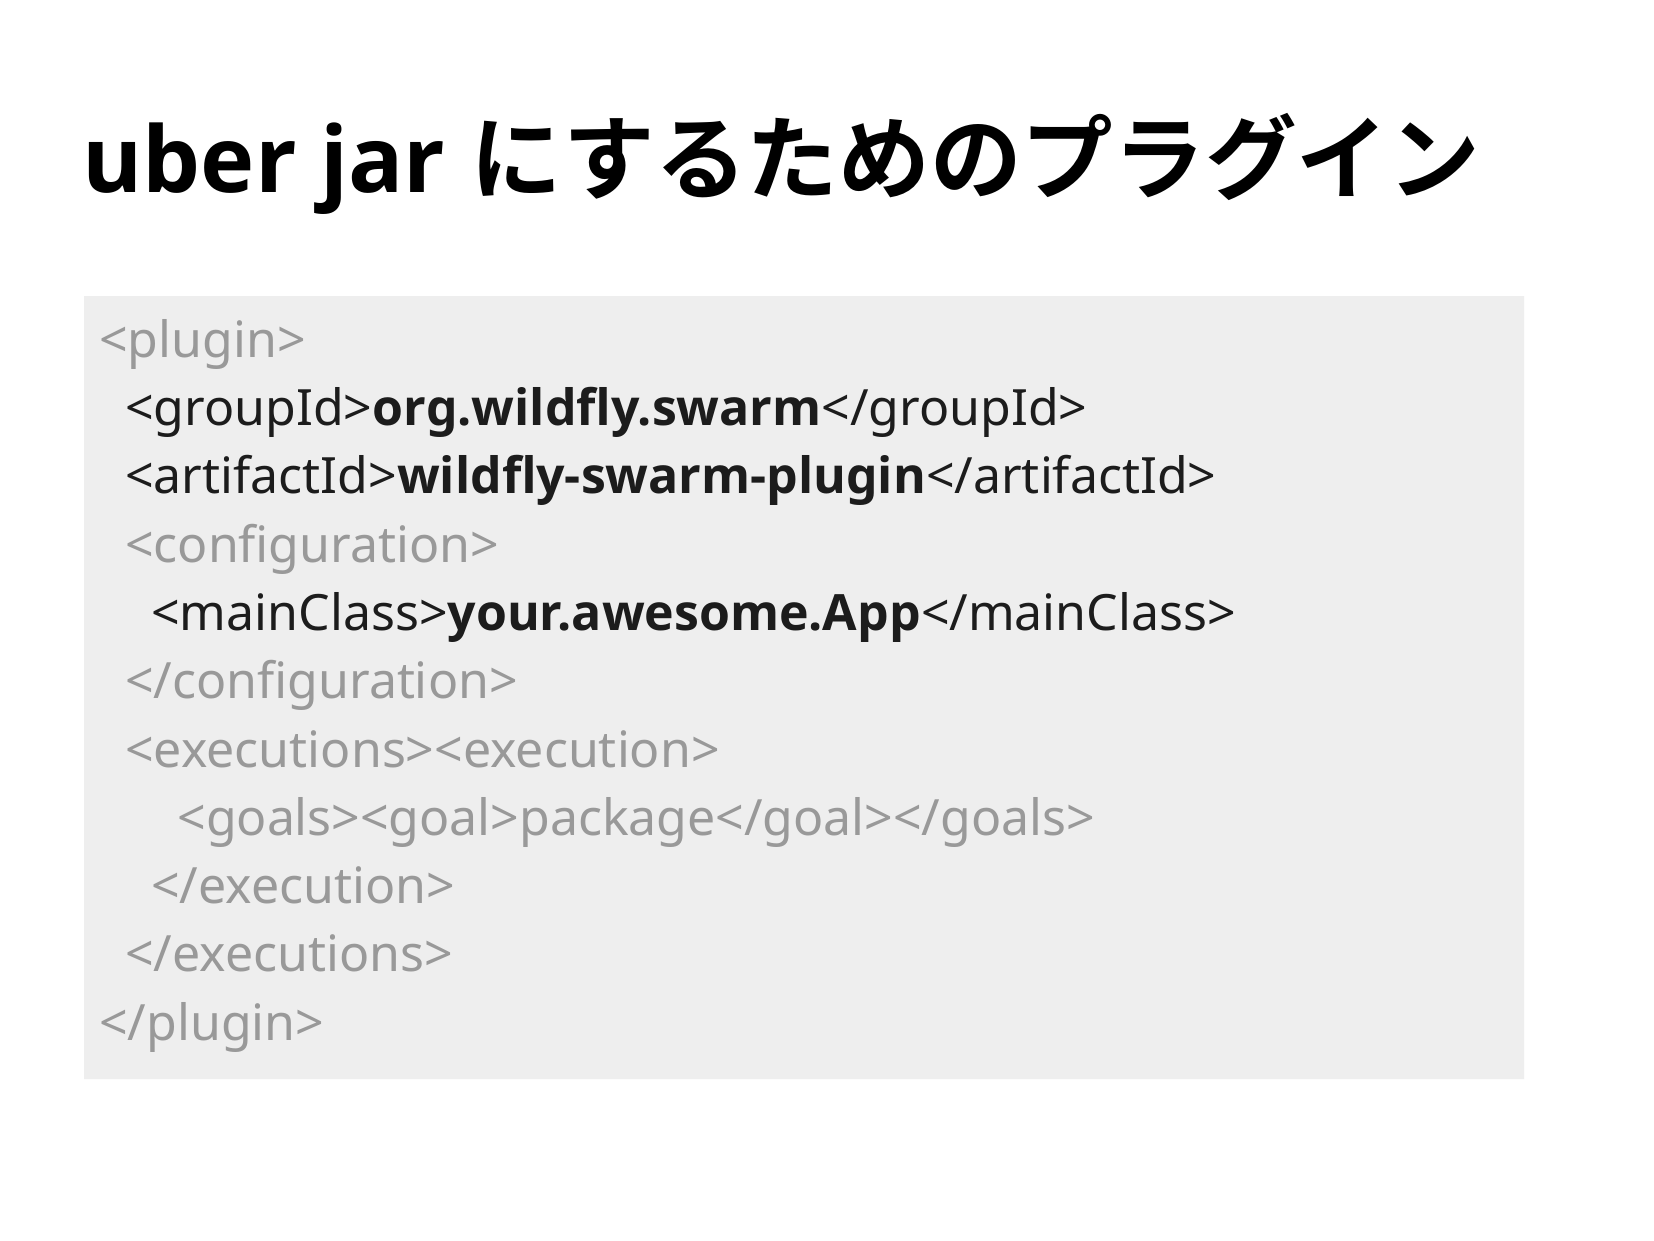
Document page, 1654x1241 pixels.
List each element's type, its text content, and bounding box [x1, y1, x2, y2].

text_box <plugin> <groupId>org.wildfly.swarm</groupId> <artifactId>wildfly-swarm-plugin</artifactId> <configuration> <mainClass>your.awesome.App</mainClass> </configuration> <executions><execution> <goals><goal>package</goal></goals> </execution> </executions> </plugin> [84, 296, 1525, 1080]
title uber jarにするためのプラグイン [82, 49, 1571, 257]
